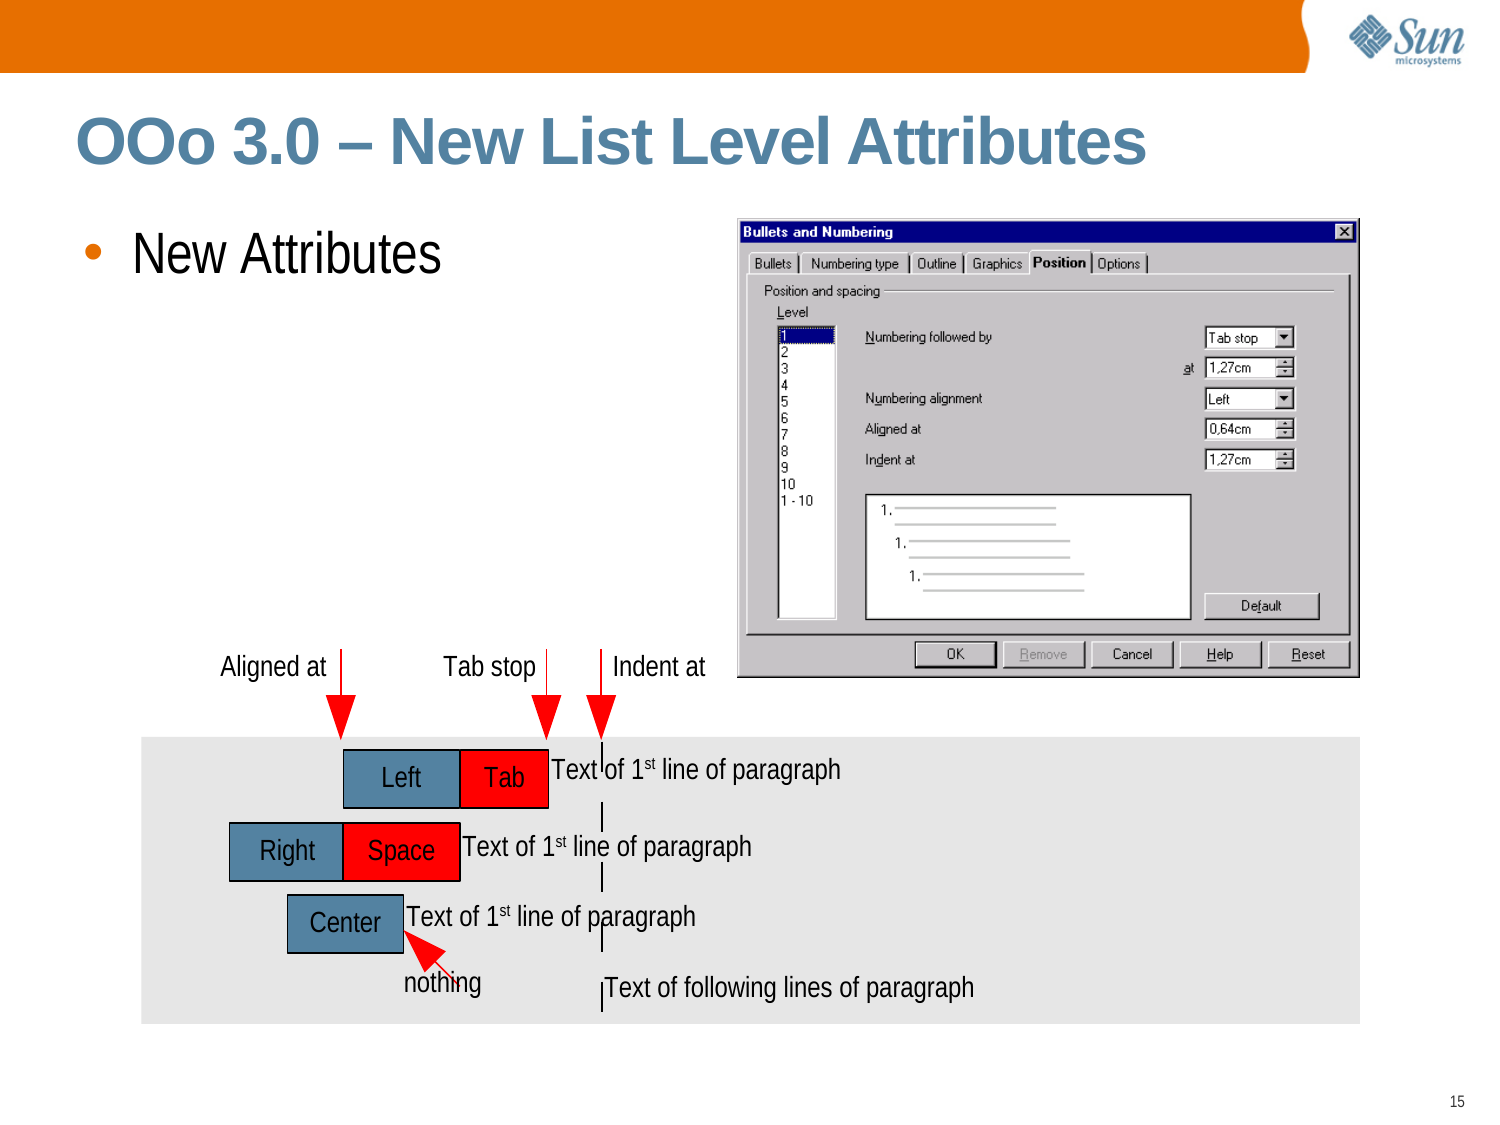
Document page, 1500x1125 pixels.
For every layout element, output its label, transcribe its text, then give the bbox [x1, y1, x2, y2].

text_box Indent at [612, 653, 706, 687]
list New Attributes [64, 228, 1402, 406]
text_box nothing [403, 969, 483, 1004]
text_box Center [287, 894, 404, 953]
text_box Space [343, 823, 460, 882]
text_box Aligned at [220, 653, 327, 687]
text_box Text of 1st line of paragraph [551, 756, 842, 792]
text_box Text of 1st line of paragraph [462, 834, 753, 870]
title OOo 3.0 – New List Level Attributes [75, 111, 1437, 215]
picture [737, 406, 1360, 678]
text_box [141, 736, 1360, 1024]
text_box Text of 1st line of paragraph [406, 903, 697, 940]
text_box Text of following lines of paragraph [604, 974, 976, 1010]
text_box Tab [460, 749, 549, 808]
picture [0, 0, 1500, 73]
text_box Tab stop [443, 653, 537, 687]
text_box Right [229, 823, 343, 882]
picture [737, 218, 1360, 228]
text_box Left [343, 749, 460, 808]
